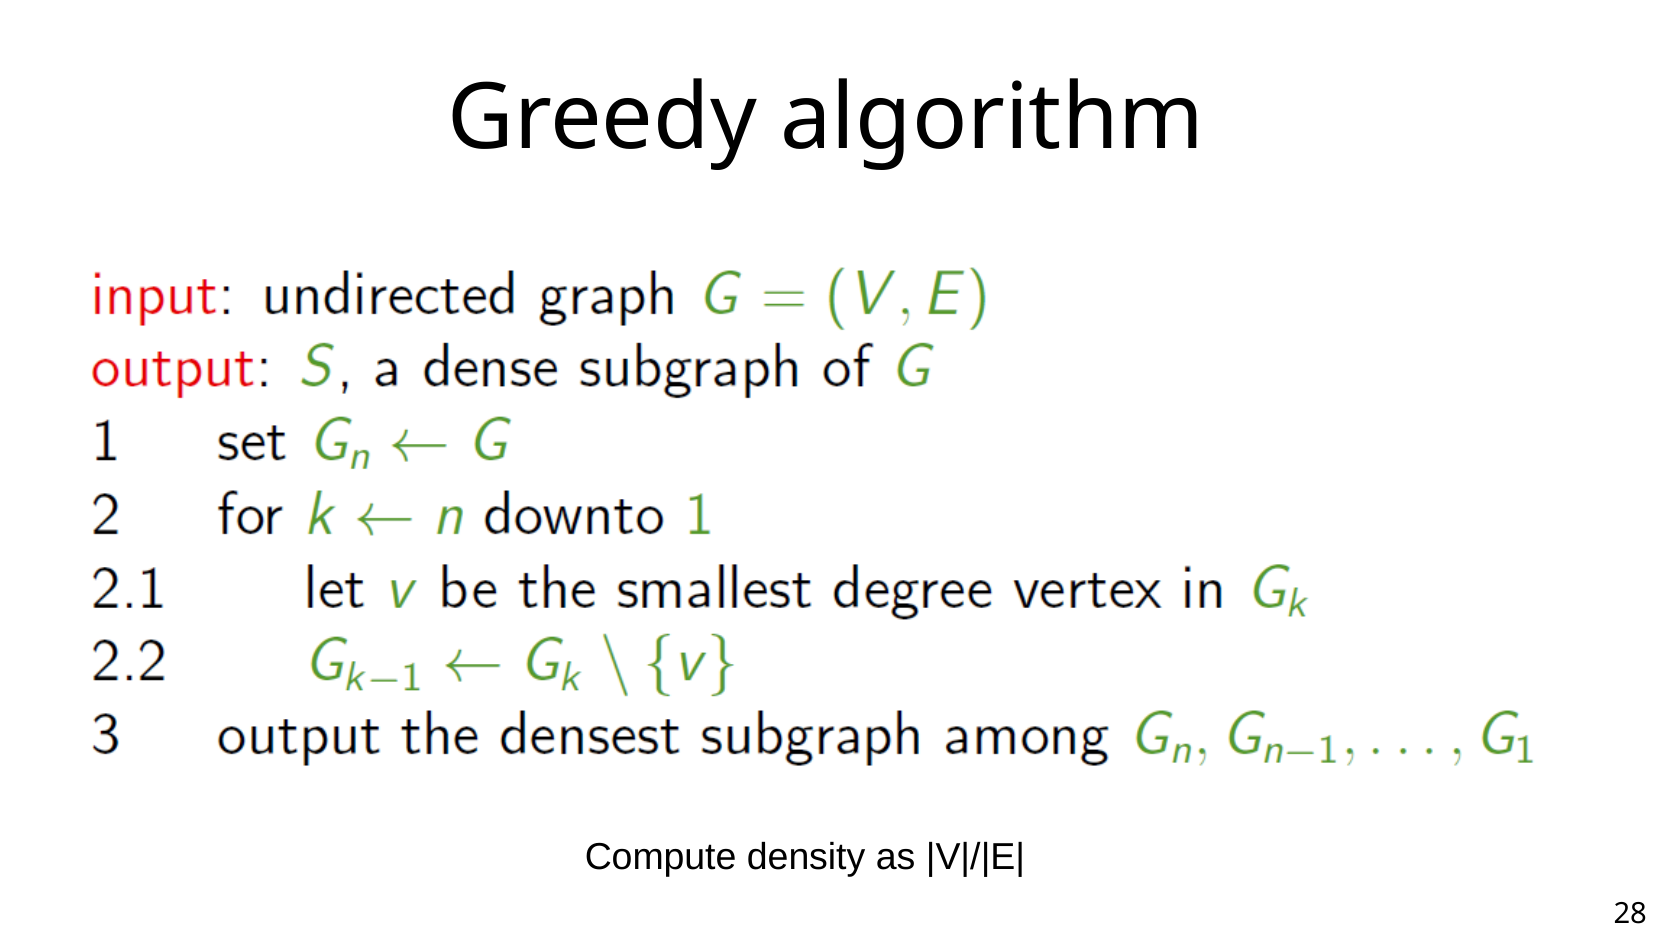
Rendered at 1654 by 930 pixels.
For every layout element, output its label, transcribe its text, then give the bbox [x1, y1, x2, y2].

title Greedy algorithm [82, 1, 1571, 223]
text_box Compute density as |V|/|E| [570, 827, 1185, 927]
picture [75, 223, 1621, 828]
